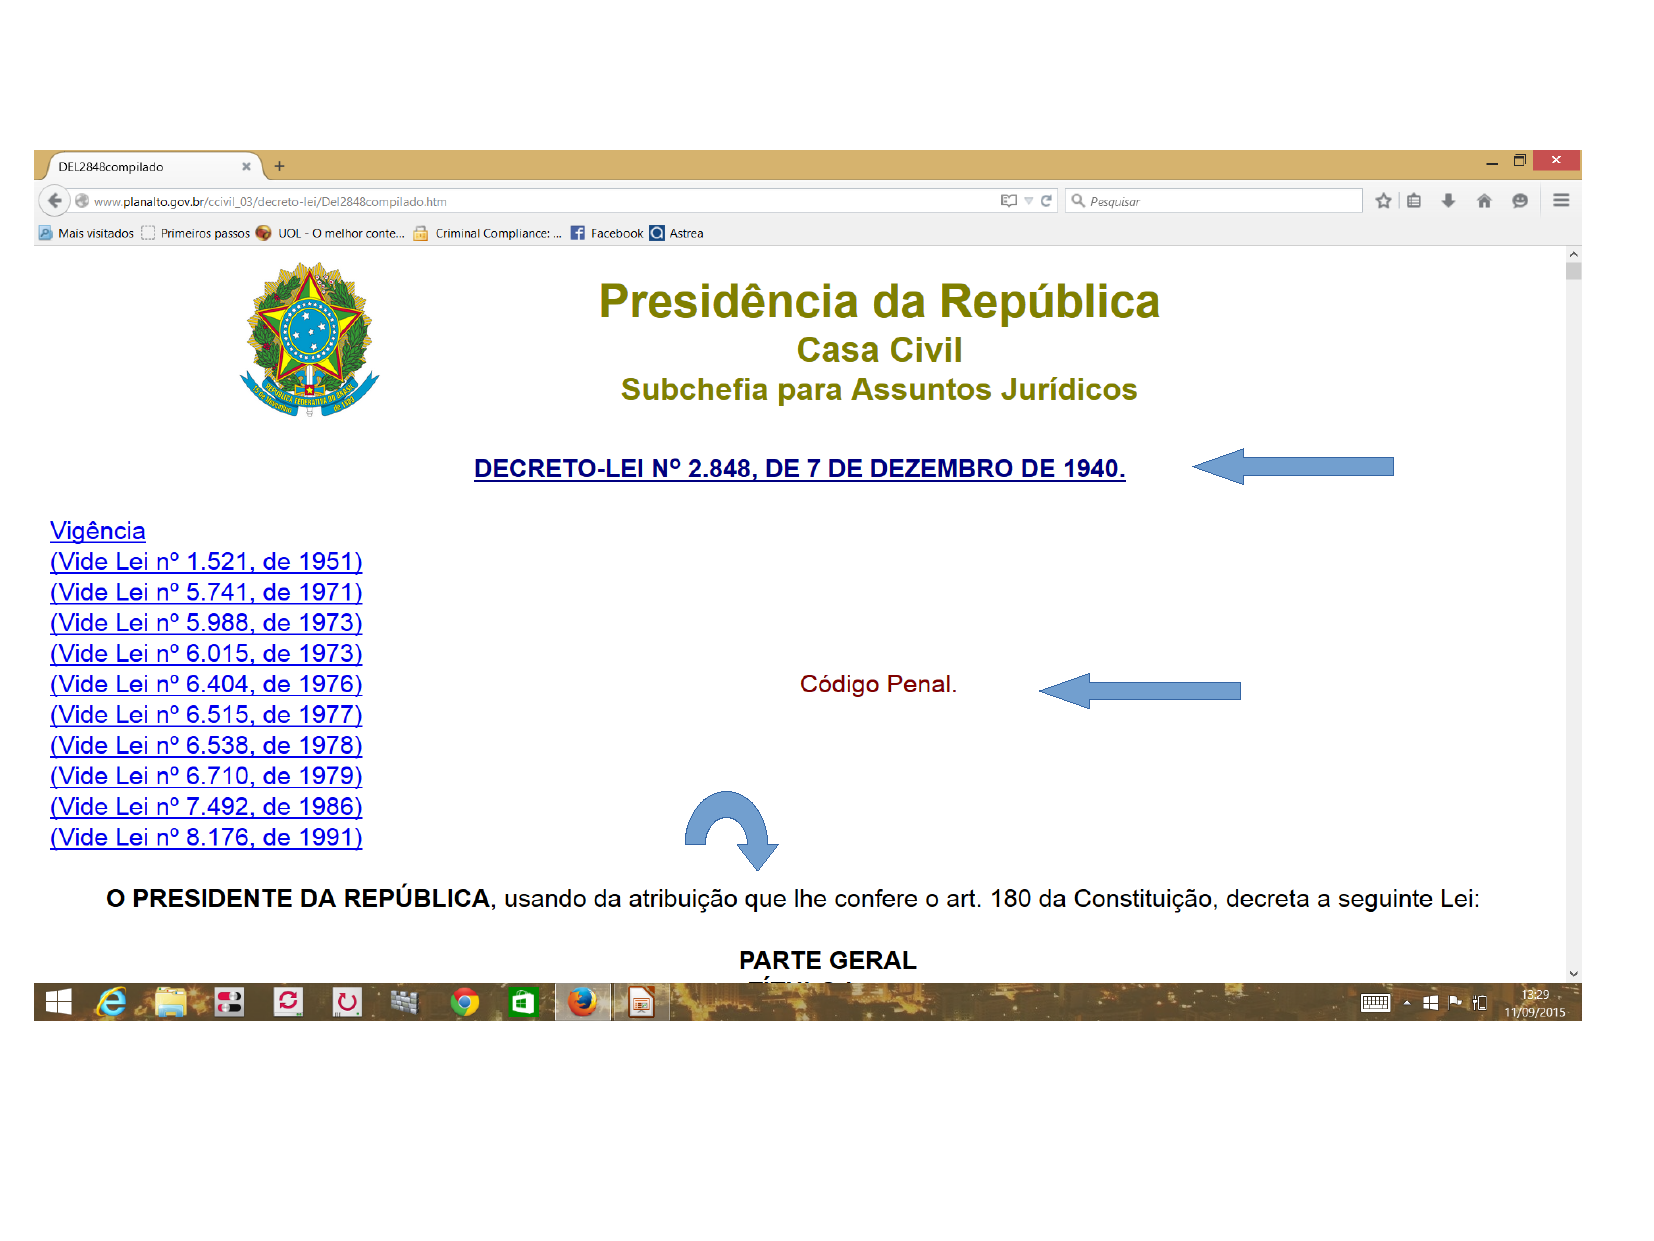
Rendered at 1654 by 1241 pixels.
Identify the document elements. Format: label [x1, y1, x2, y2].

picture [34, 150, 1582, 1021]
text_box [685, 791, 779, 871]
text_box [1192, 448, 1394, 485]
text_box [1039, 673, 1241, 709]
